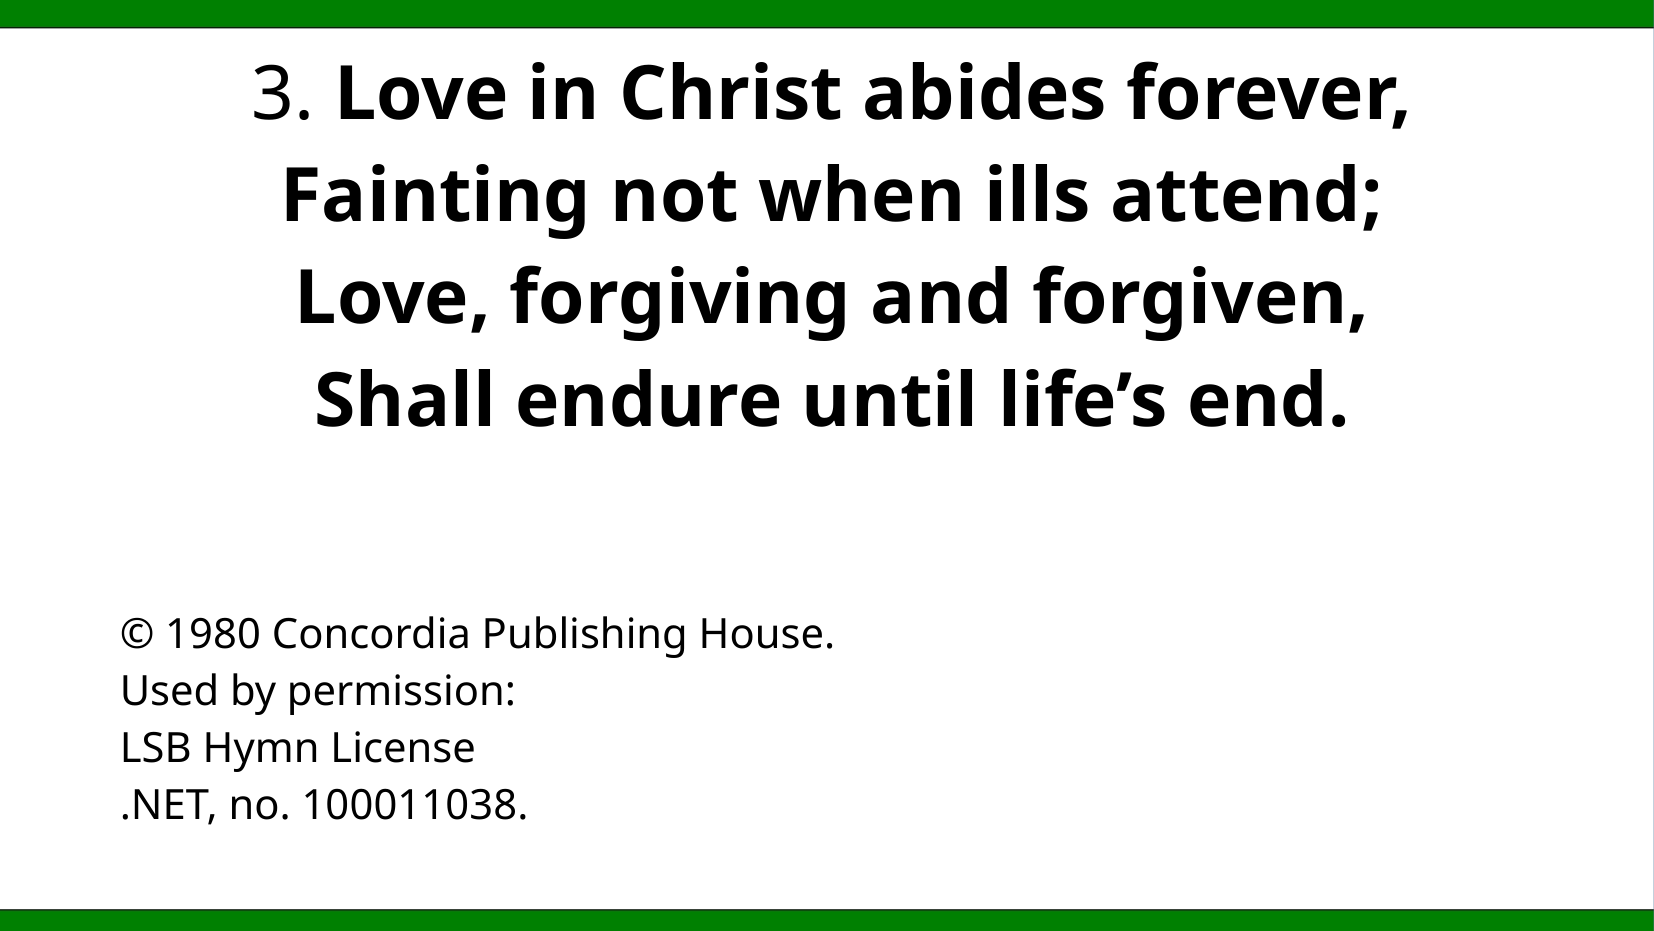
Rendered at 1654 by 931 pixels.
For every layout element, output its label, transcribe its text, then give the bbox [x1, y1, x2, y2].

picture [0, 0, 1654, 931]
text_box 3. Love in Christ abides forever, Fainting not when ills attend; Love, forgiving and forgiven, Shall endure until life’s end. © 1980 Concordia Publishing House. Used by permission: LSB Hymn License .NET, no. 100011038. [105, 31, 1561, 821]
